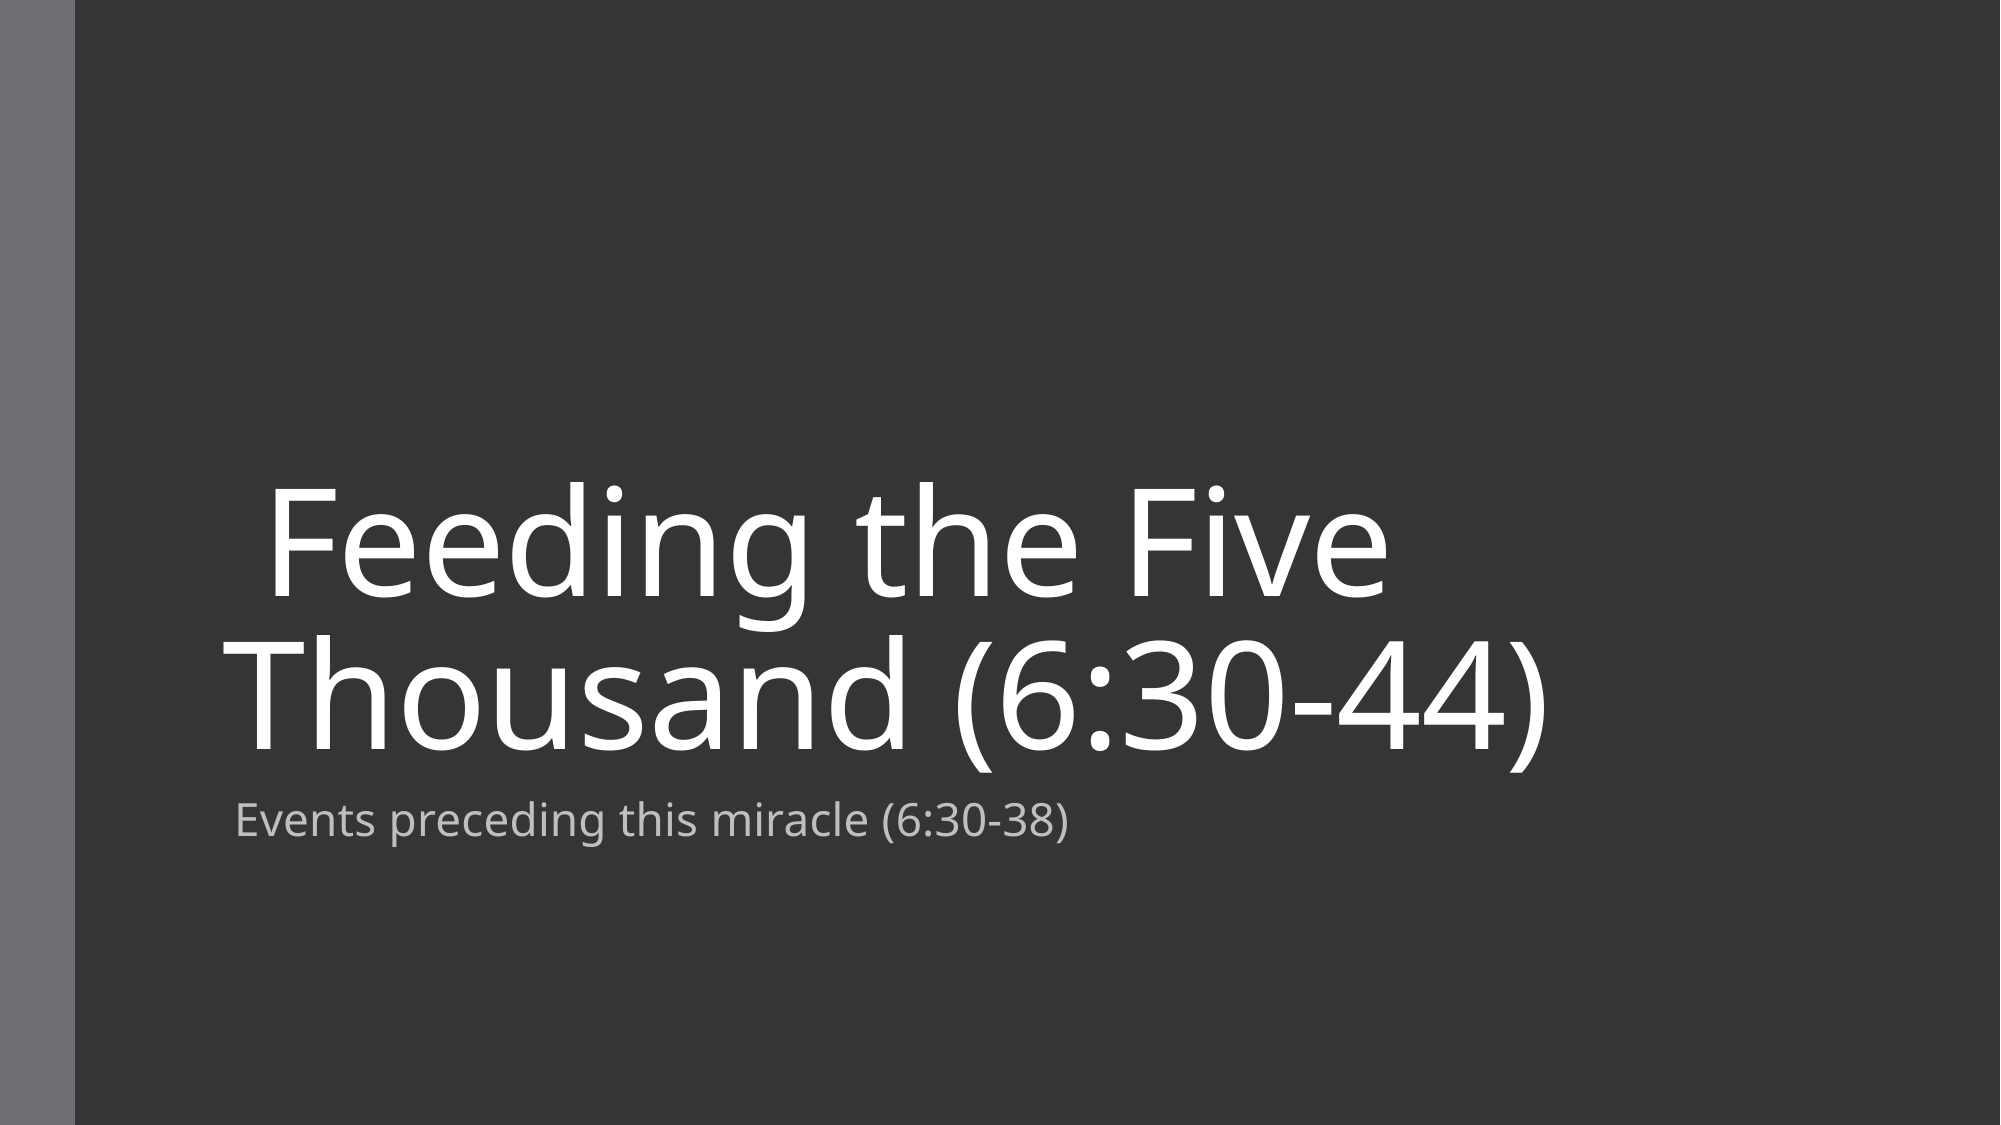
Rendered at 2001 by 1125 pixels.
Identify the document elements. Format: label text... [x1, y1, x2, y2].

title Feeding the Five Thousand (6:30-44) [206, 124, 1752, 787]
subtitle Events preceding this miracle (6:30-38) [206, 787, 1752, 1066]
